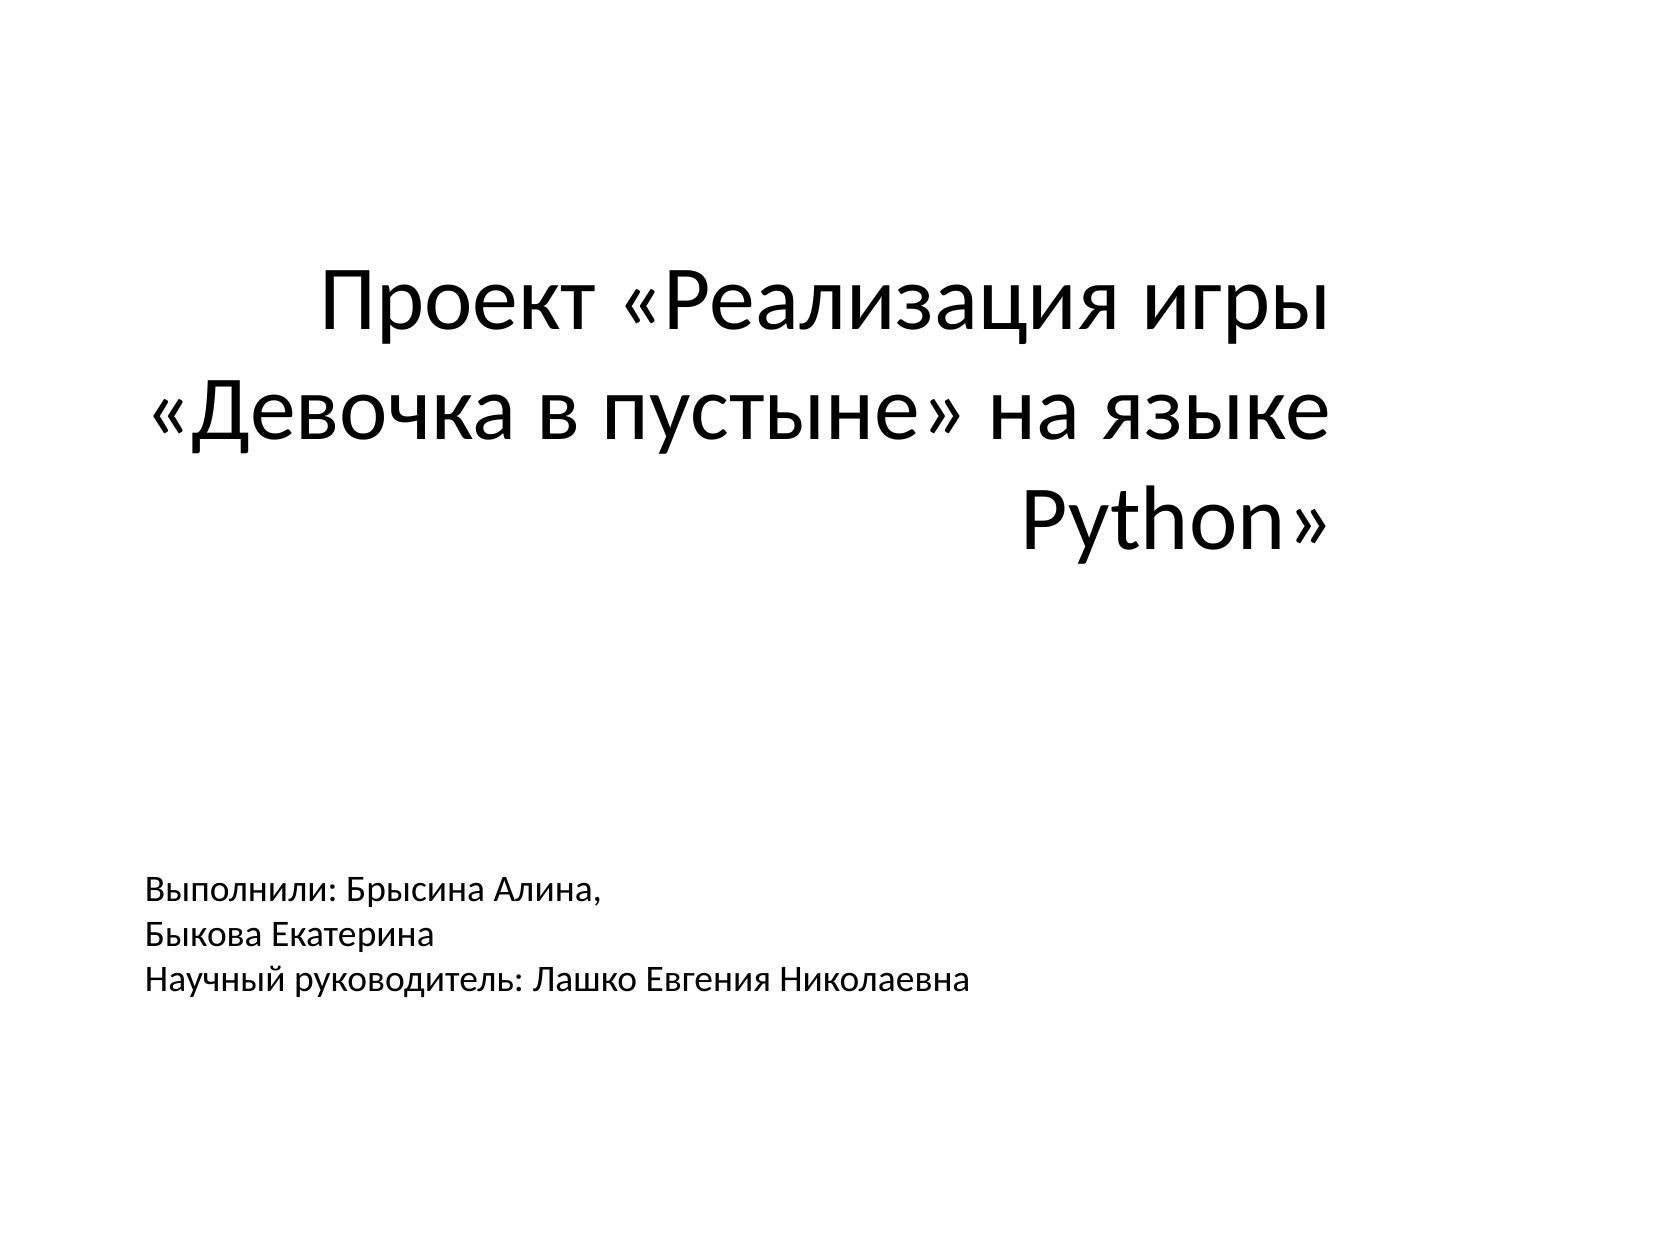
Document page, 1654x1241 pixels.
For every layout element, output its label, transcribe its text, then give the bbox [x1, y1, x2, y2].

text_box Проект «Реализация игры «Девочка в пустыне» на языке Python» [129, 230, 1371, 579]
text_box Выполнили: Брысина Алина, Быкова Екатерина Научный руководитель: Лашко Евгения Николаевна [129, 856, 1134, 1008]
